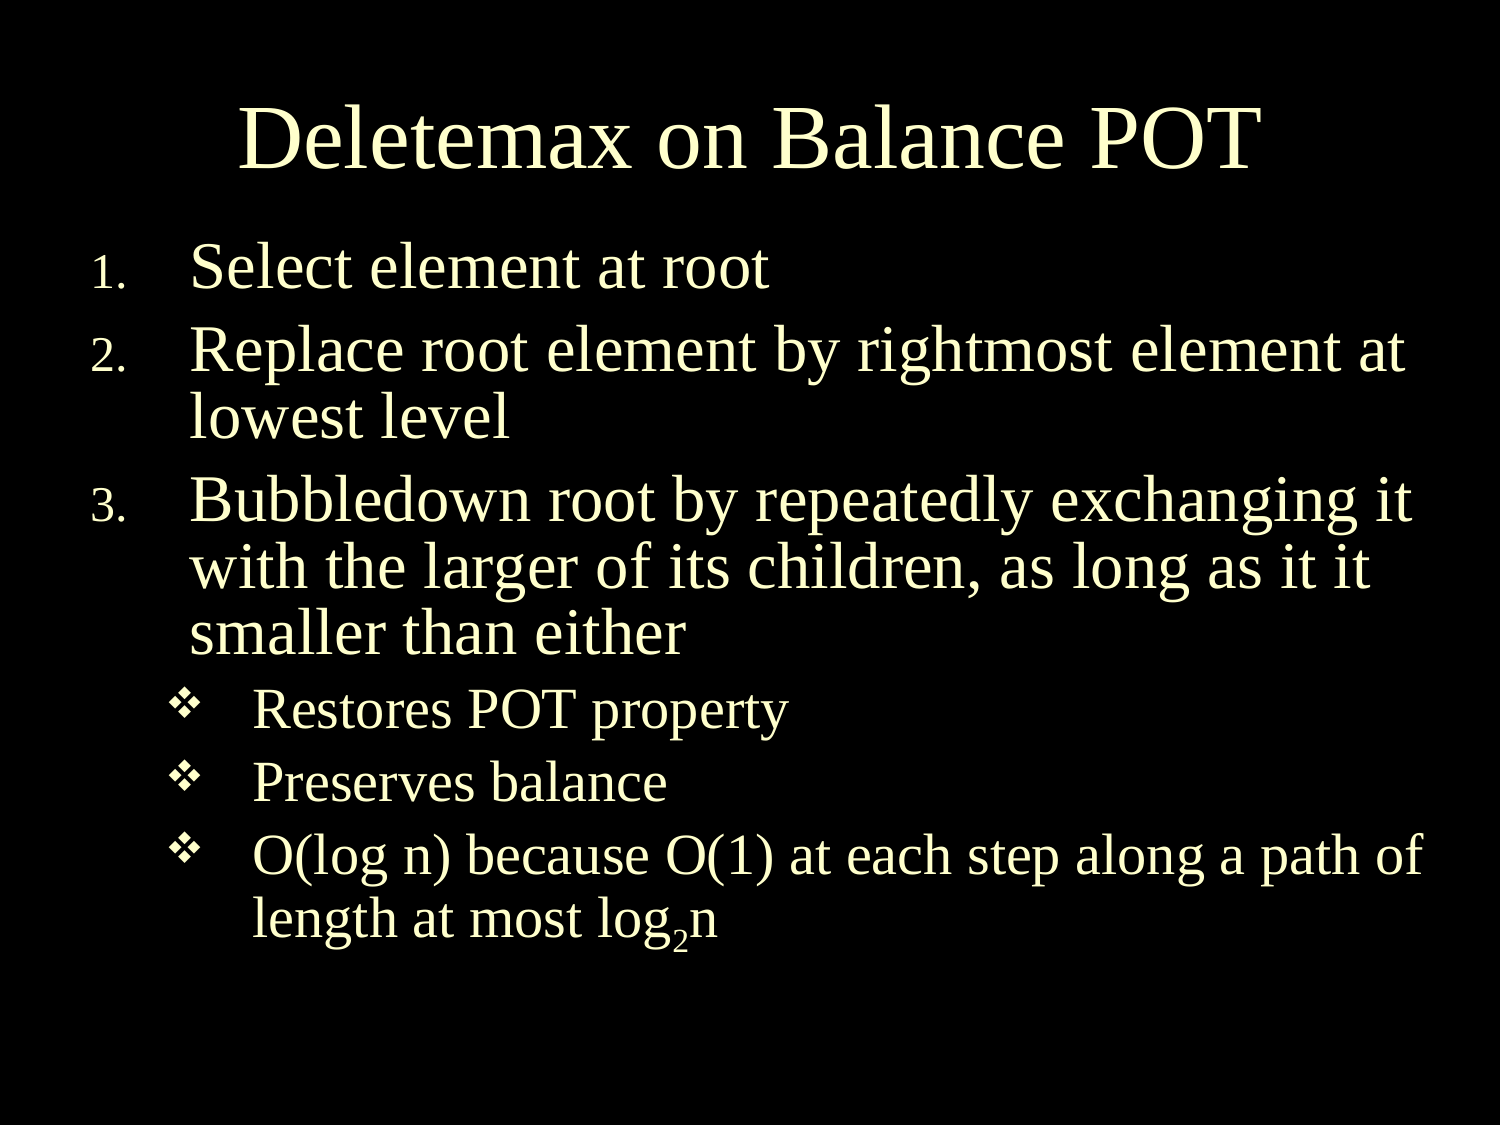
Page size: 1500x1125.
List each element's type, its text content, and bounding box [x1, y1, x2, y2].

list Select element at root Replace root element by rightmost element at lowest level Bubbledown root by repeatedly exchanging it with the larger of its children, as long as it it smaller than either Restores POT property Preserves balance O(log n) because O(1) at each step along a path of length at most log2n [75, 227, 1482, 1016]
title Deletemax on Balance POT [22, 62, 1480, 213]
